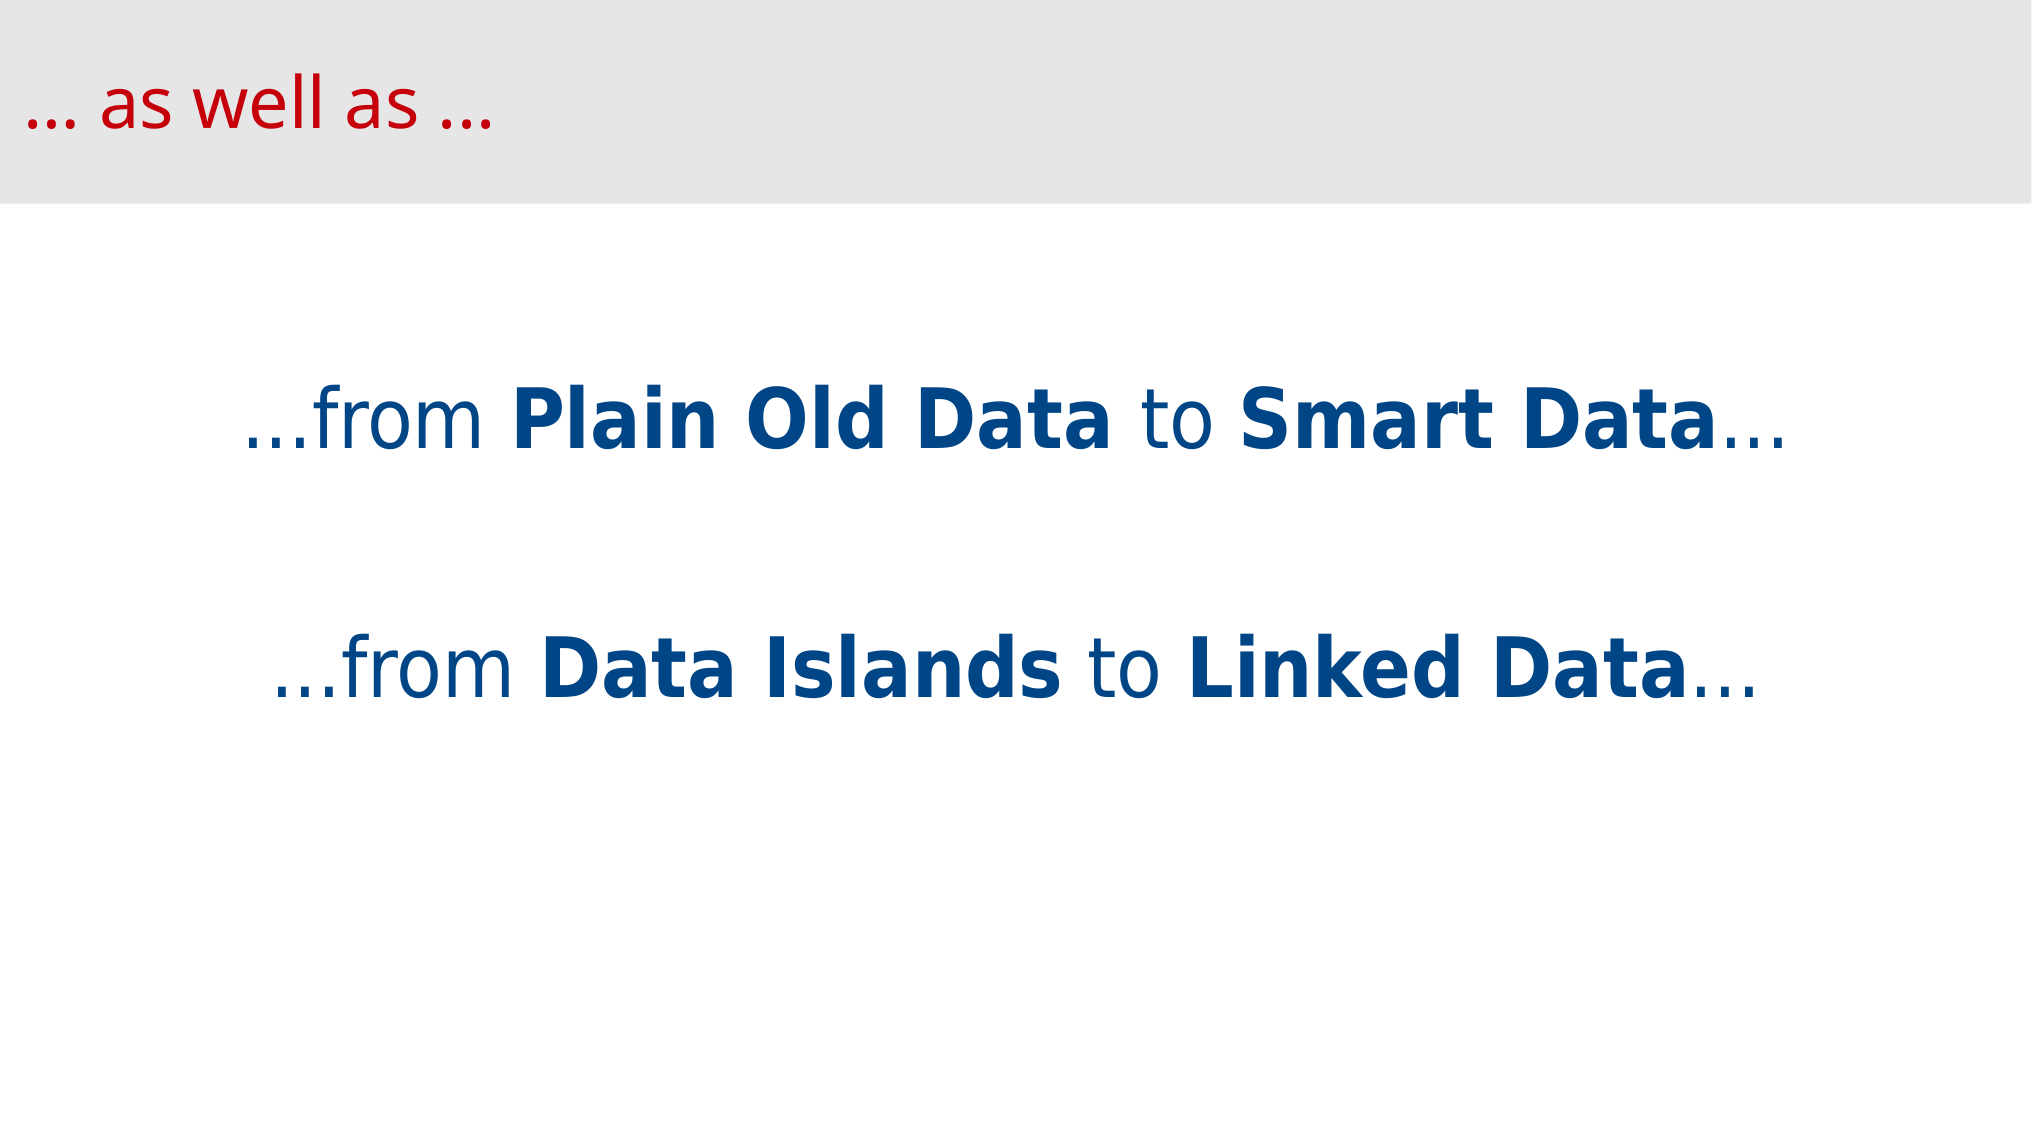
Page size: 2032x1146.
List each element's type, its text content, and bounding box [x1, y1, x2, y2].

list ...from Plain Old Data to Smart Data... ...from Data Islands to Linked Data... [0, 247, 2032, 967]
title … as well as ... [0, 0, 2032, 204]
